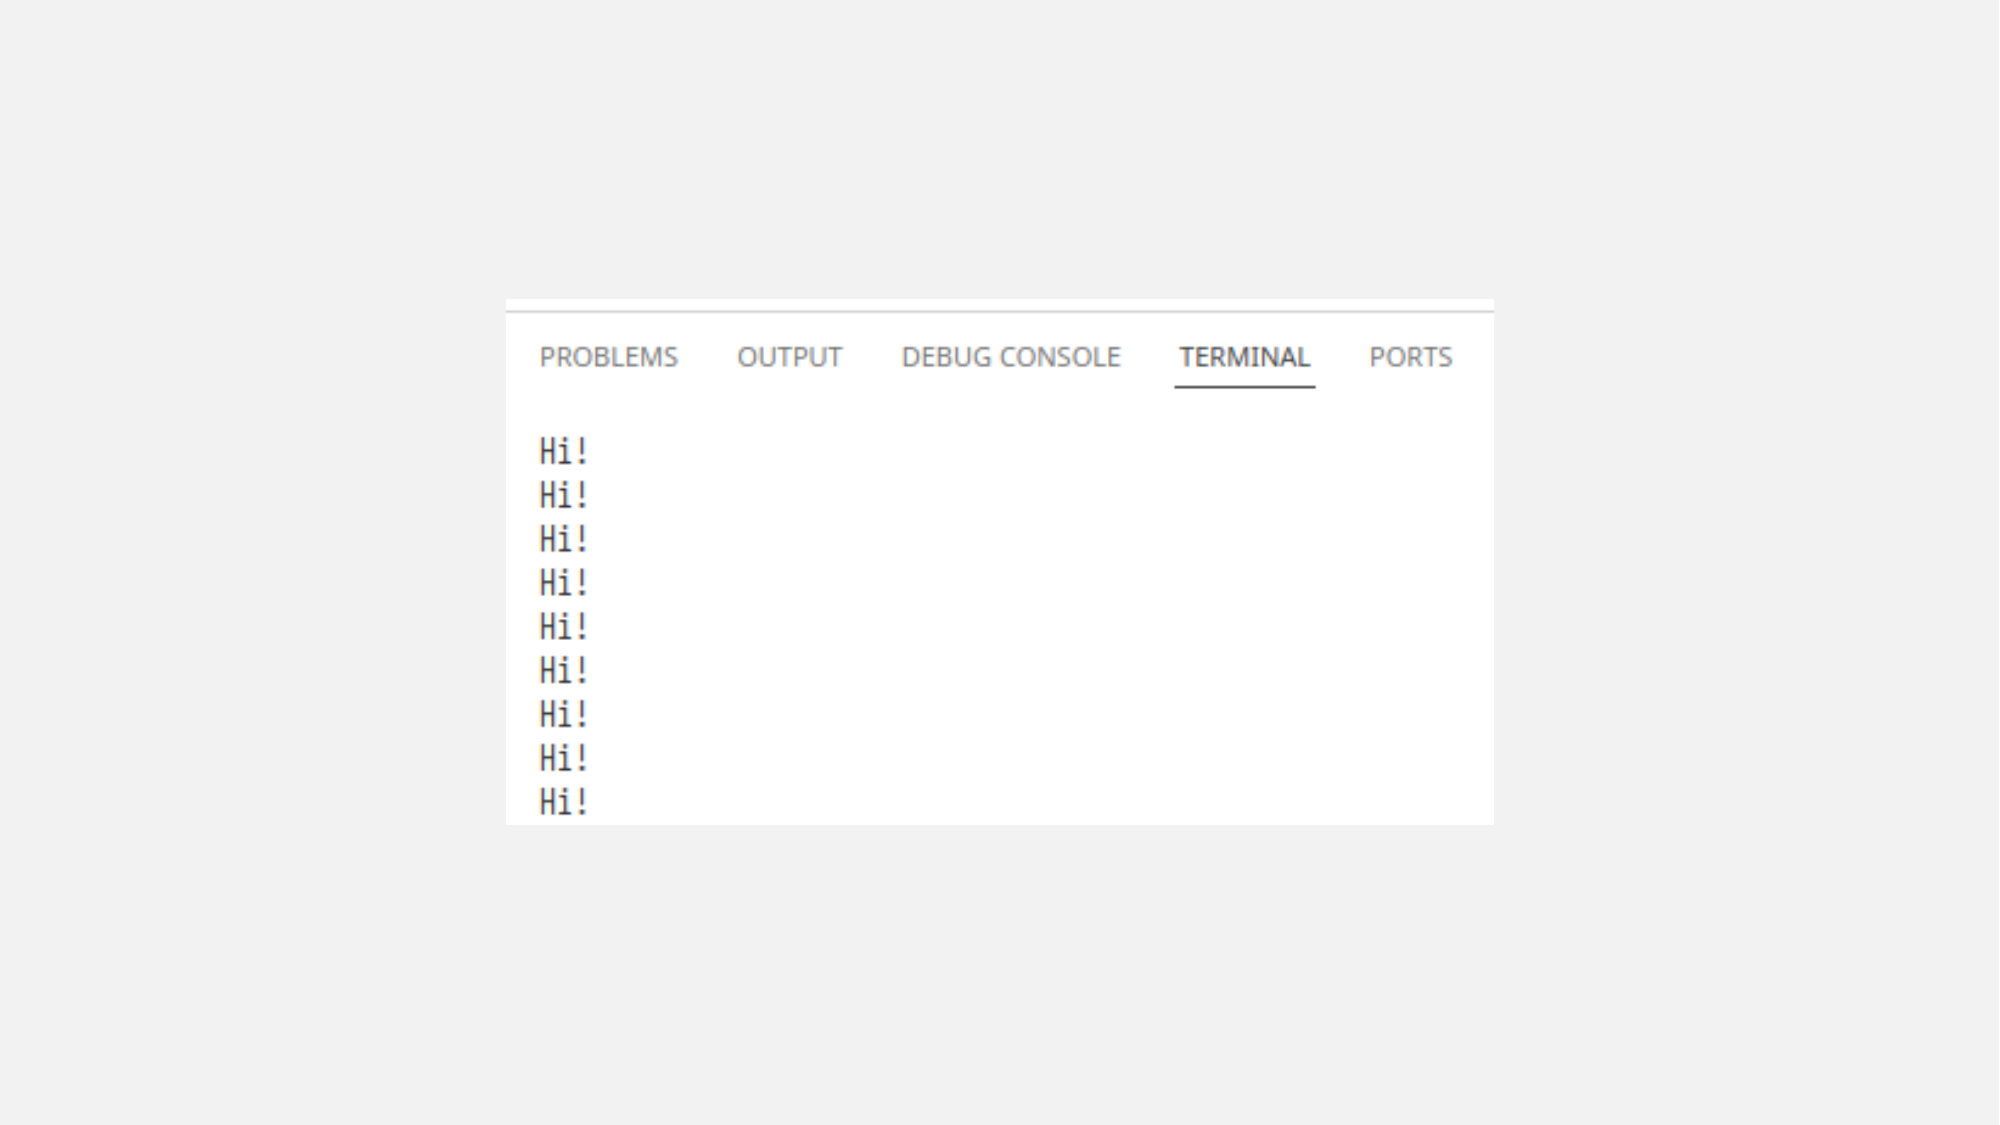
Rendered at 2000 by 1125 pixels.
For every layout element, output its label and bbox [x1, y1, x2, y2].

picture [506, 299, 1494, 825]
